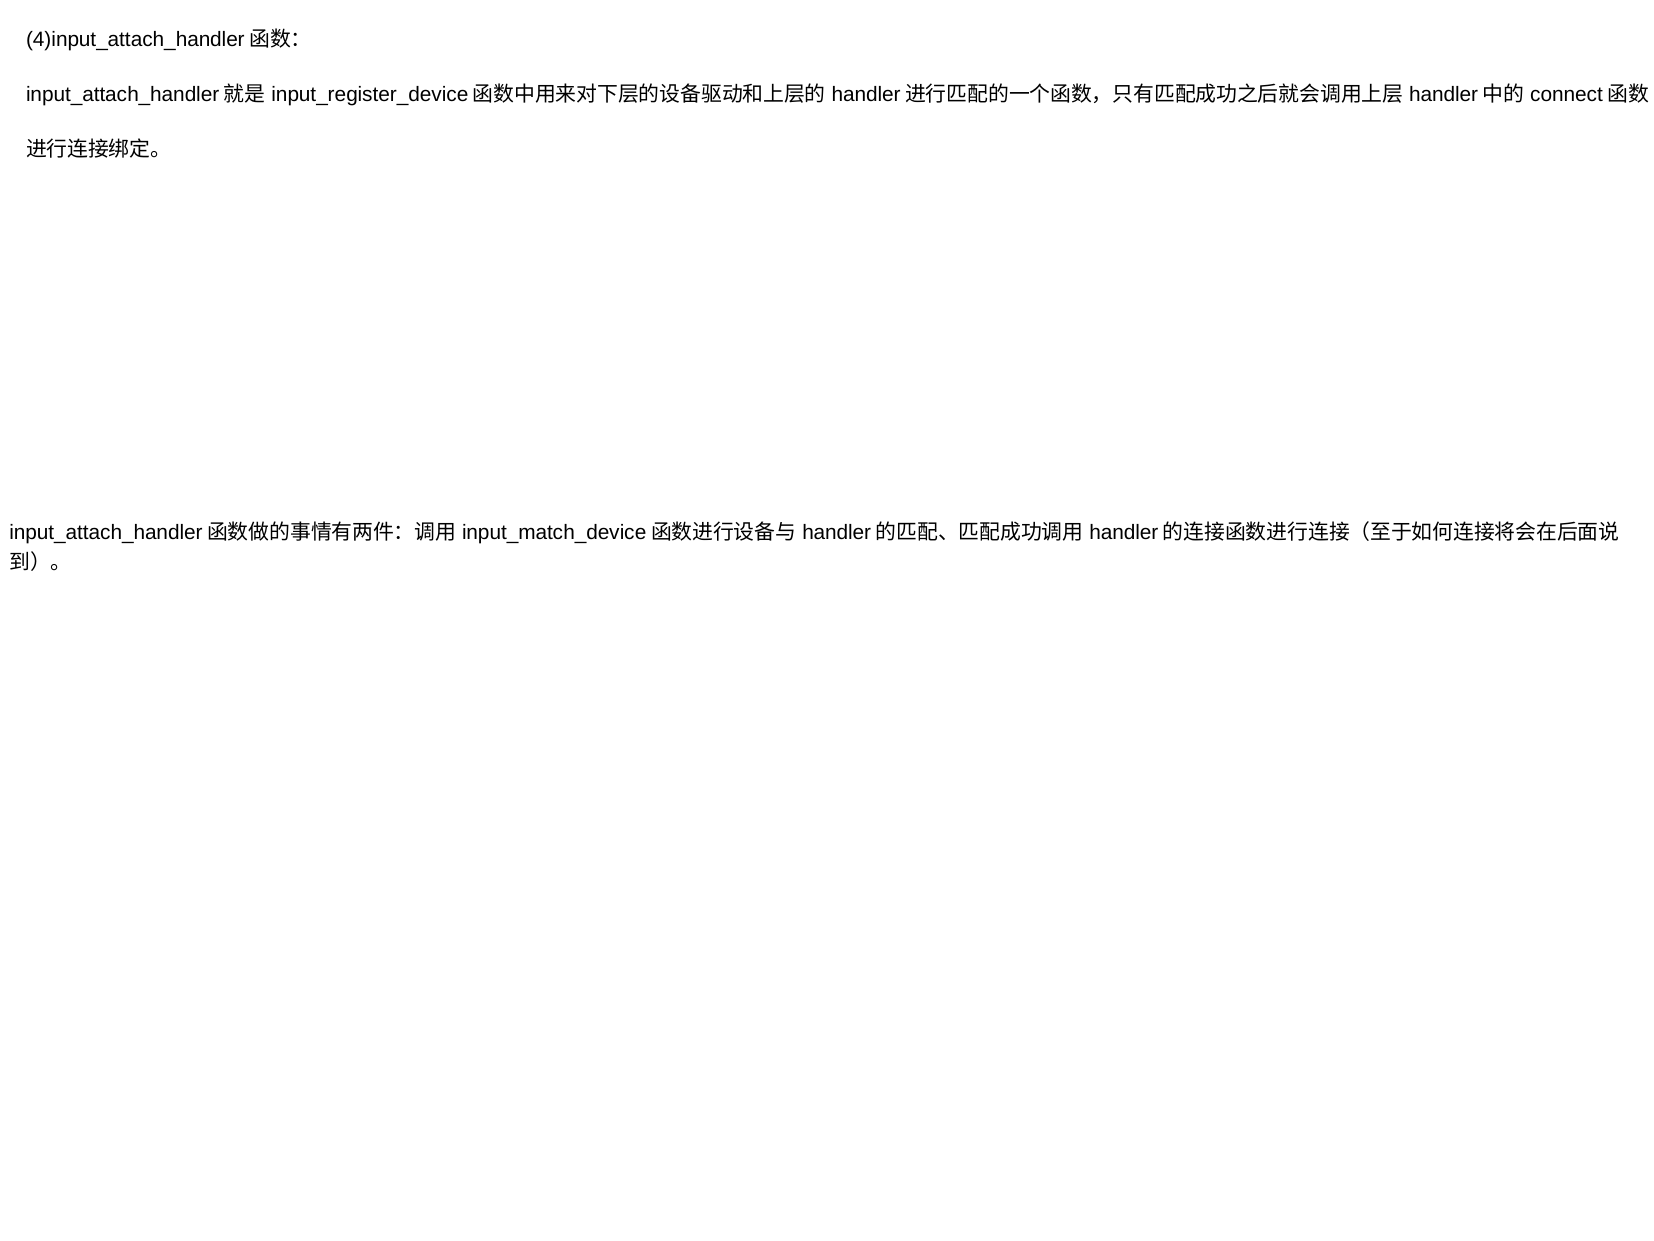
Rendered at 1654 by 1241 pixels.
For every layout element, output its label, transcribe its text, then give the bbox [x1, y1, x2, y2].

text_box (4)input_attach_handler函数： input_attach_handler就是input_register_device函数中用来对下层的设备驱动和上层的handler进行匹配的一个函数，只有匹配成功之后就会调用上层handler中的connect函数 进行连接绑定。 [11, 15, 1654, 221]
text_box input_attach_handler函数做的事情有两件：调用input_match_device函数进行设备与handler的匹配、匹配成功调用handler的连接函数进行连接（至于如何连接将会在后面说到）。 [0, 508, 1636, 586]
